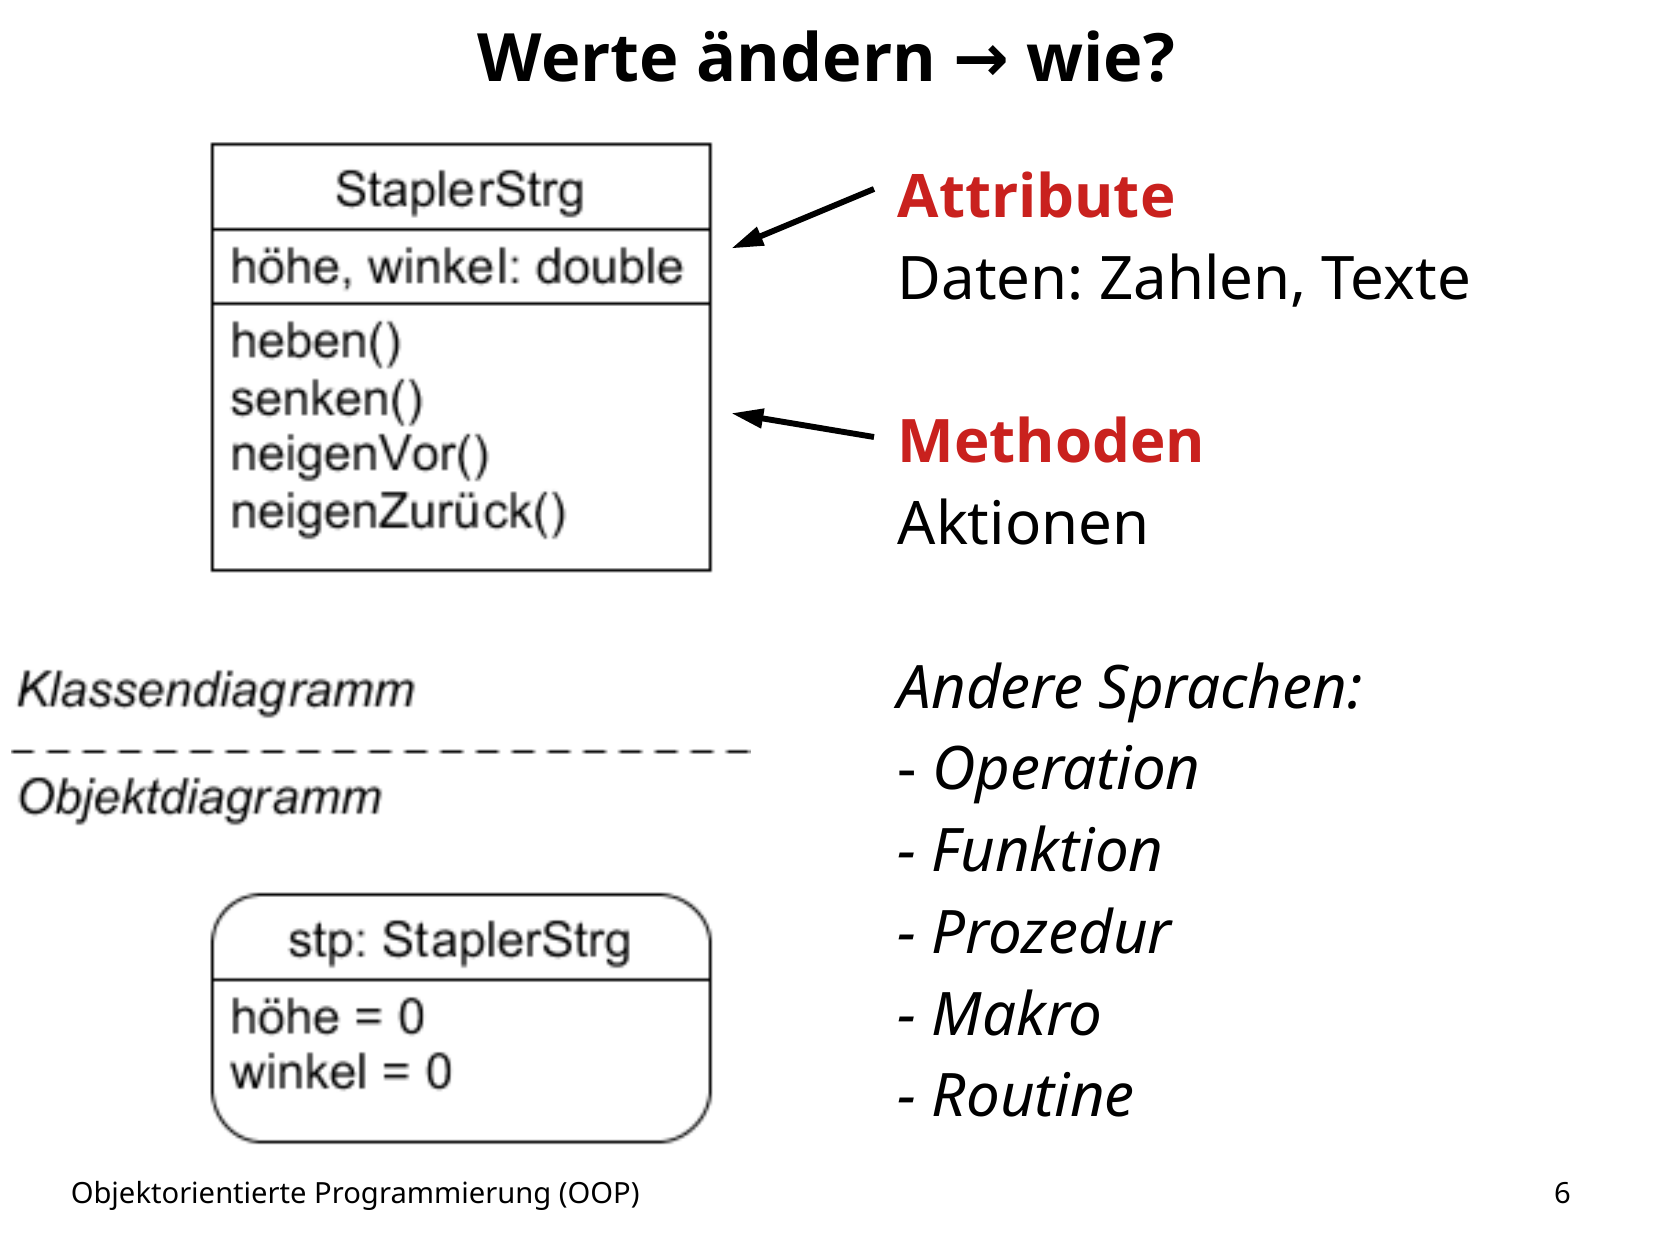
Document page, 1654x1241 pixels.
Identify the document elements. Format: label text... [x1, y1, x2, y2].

title Werte ändern → wie? [0, 5, 1654, 107]
picture [11, 141, 751, 1147]
list Attribute Daten: Zahlen, Texte Methoden Aktionen Andere Sprachen: - Operation - Funktion - Prozedur - Makro - Routine [897, 153, 1630, 1146]
